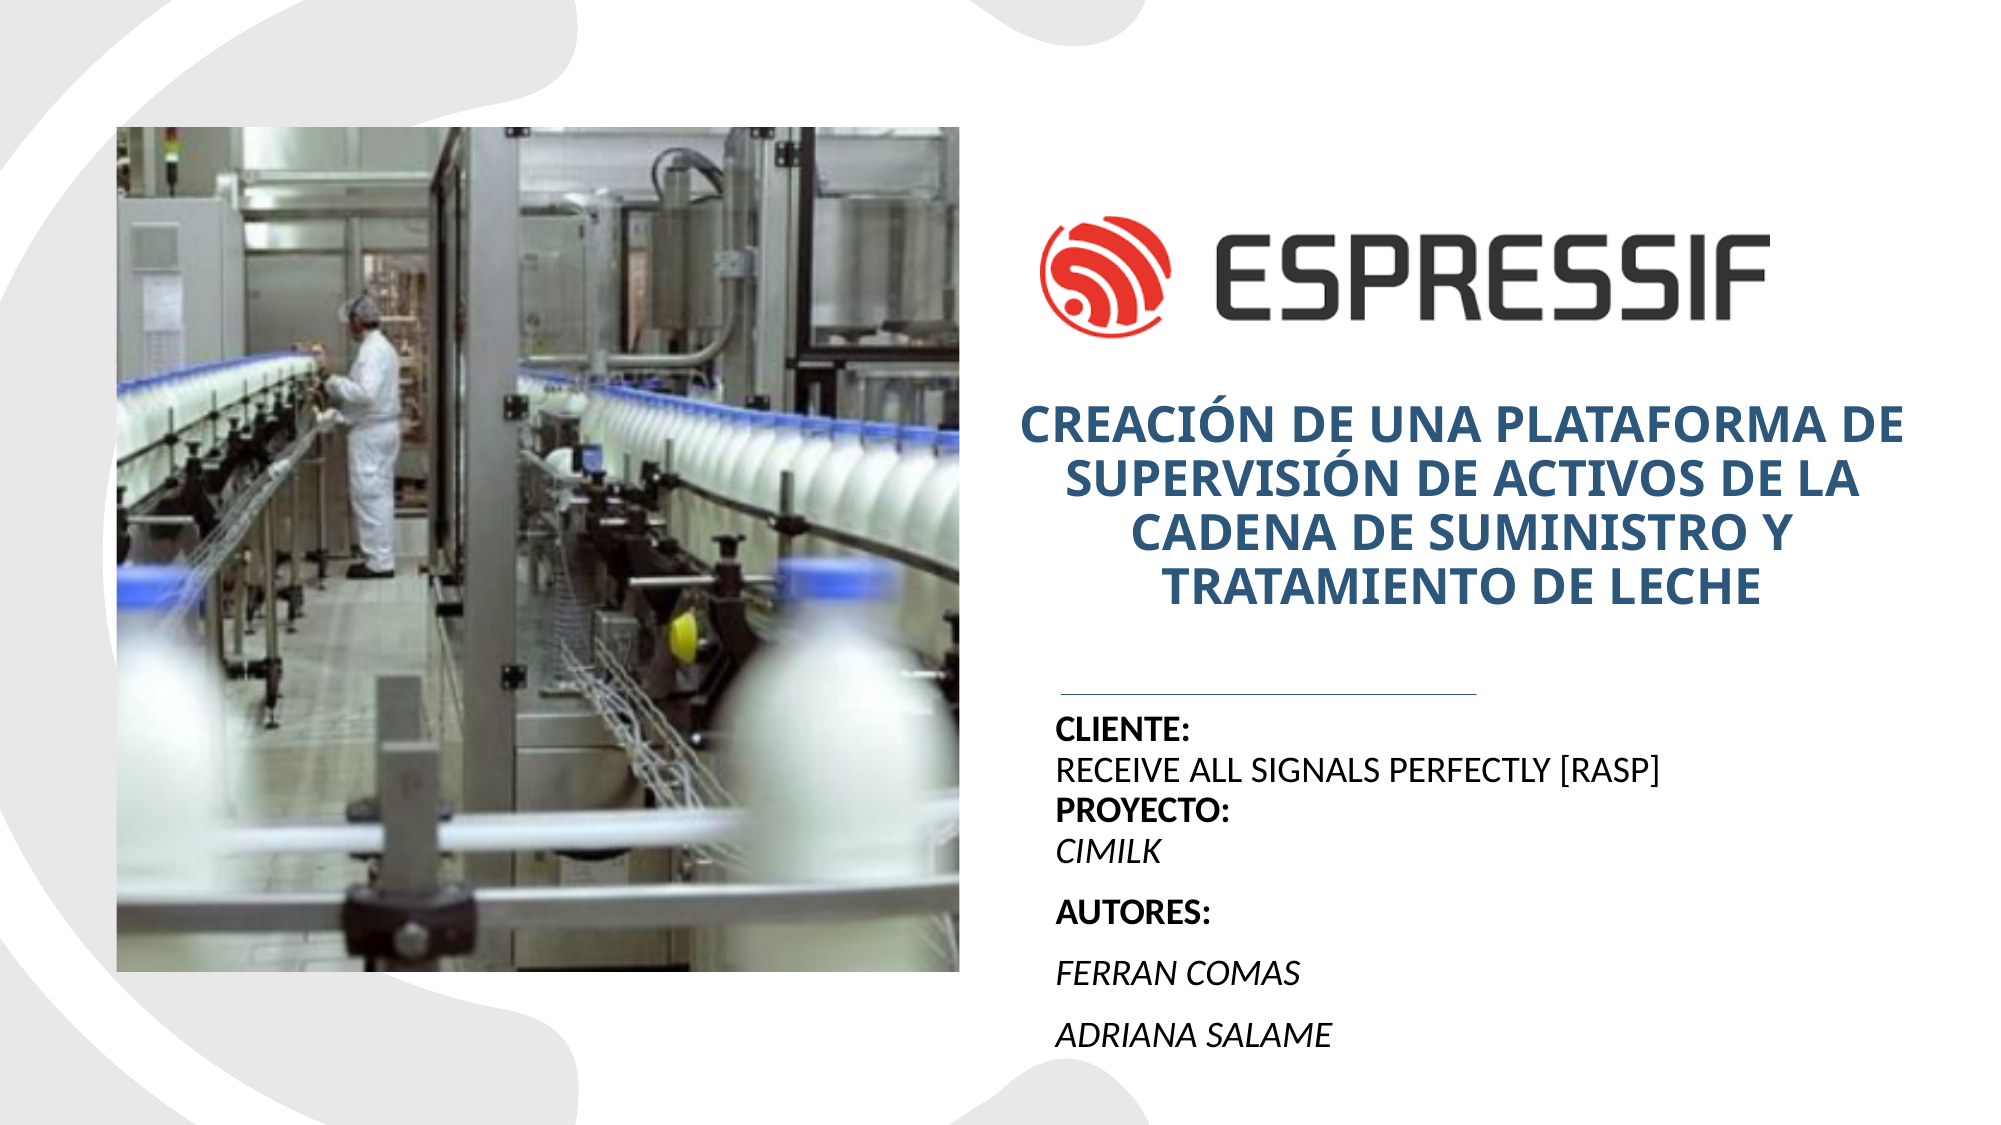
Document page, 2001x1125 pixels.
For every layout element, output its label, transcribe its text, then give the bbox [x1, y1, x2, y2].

title CREACIÓN DE UNA PLATAFORMA DE SUPERVISIÓN DE ACTIVOS DE LA CADENA DE SUMINISTRO Y TRATAMIENTO DE LECHE [973, 309, 1952, 653]
subtitle Cliente: Receive All Signals Perfectly [RASP] Proyecto: CIMILK Autores: Ferran comas Adriana salame [1040, 702, 1885, 785]
picture [116, 127, 960, 972]
picture [1040, 216, 1770, 339]
